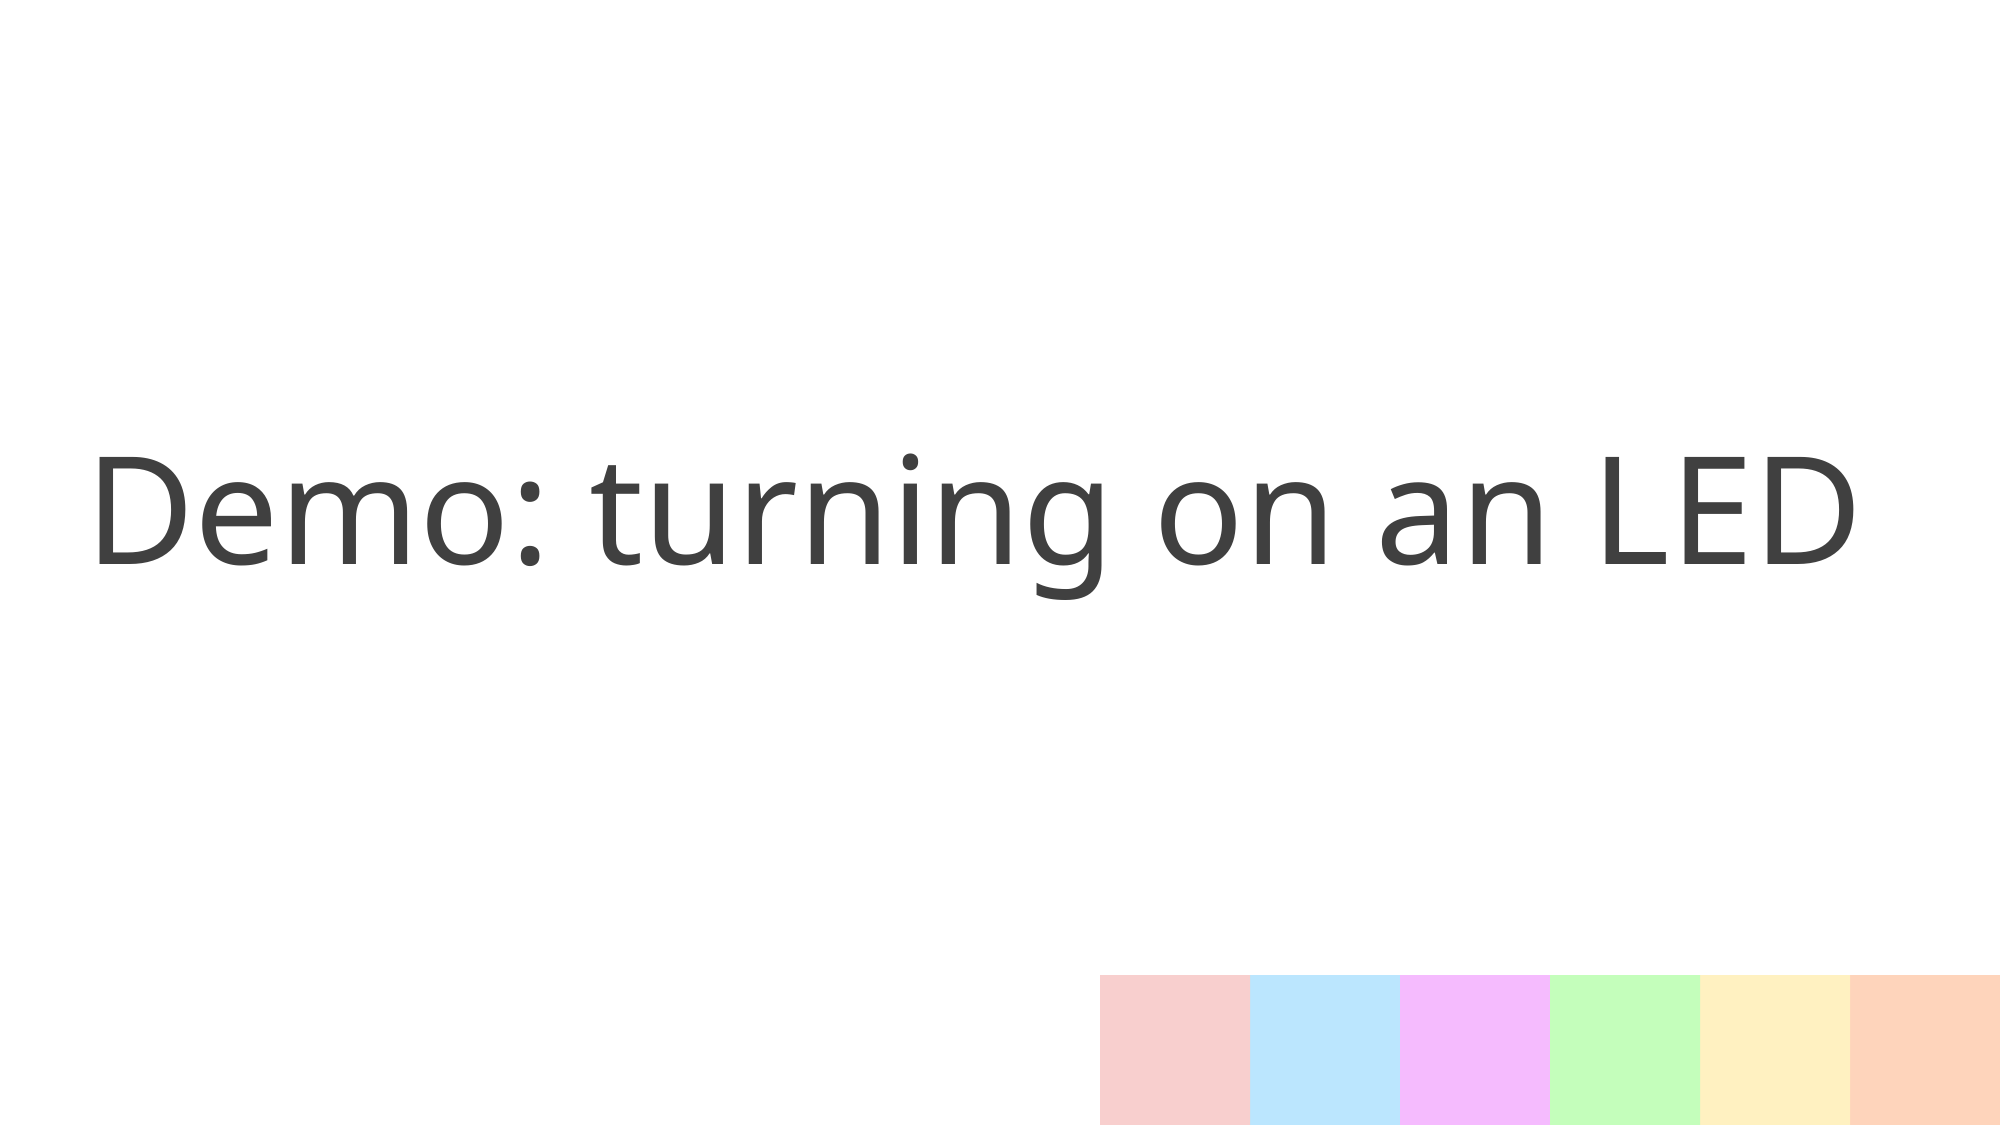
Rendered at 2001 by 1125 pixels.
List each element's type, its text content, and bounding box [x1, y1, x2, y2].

title Demo: turning on an LED [75, 403, 1876, 609]
